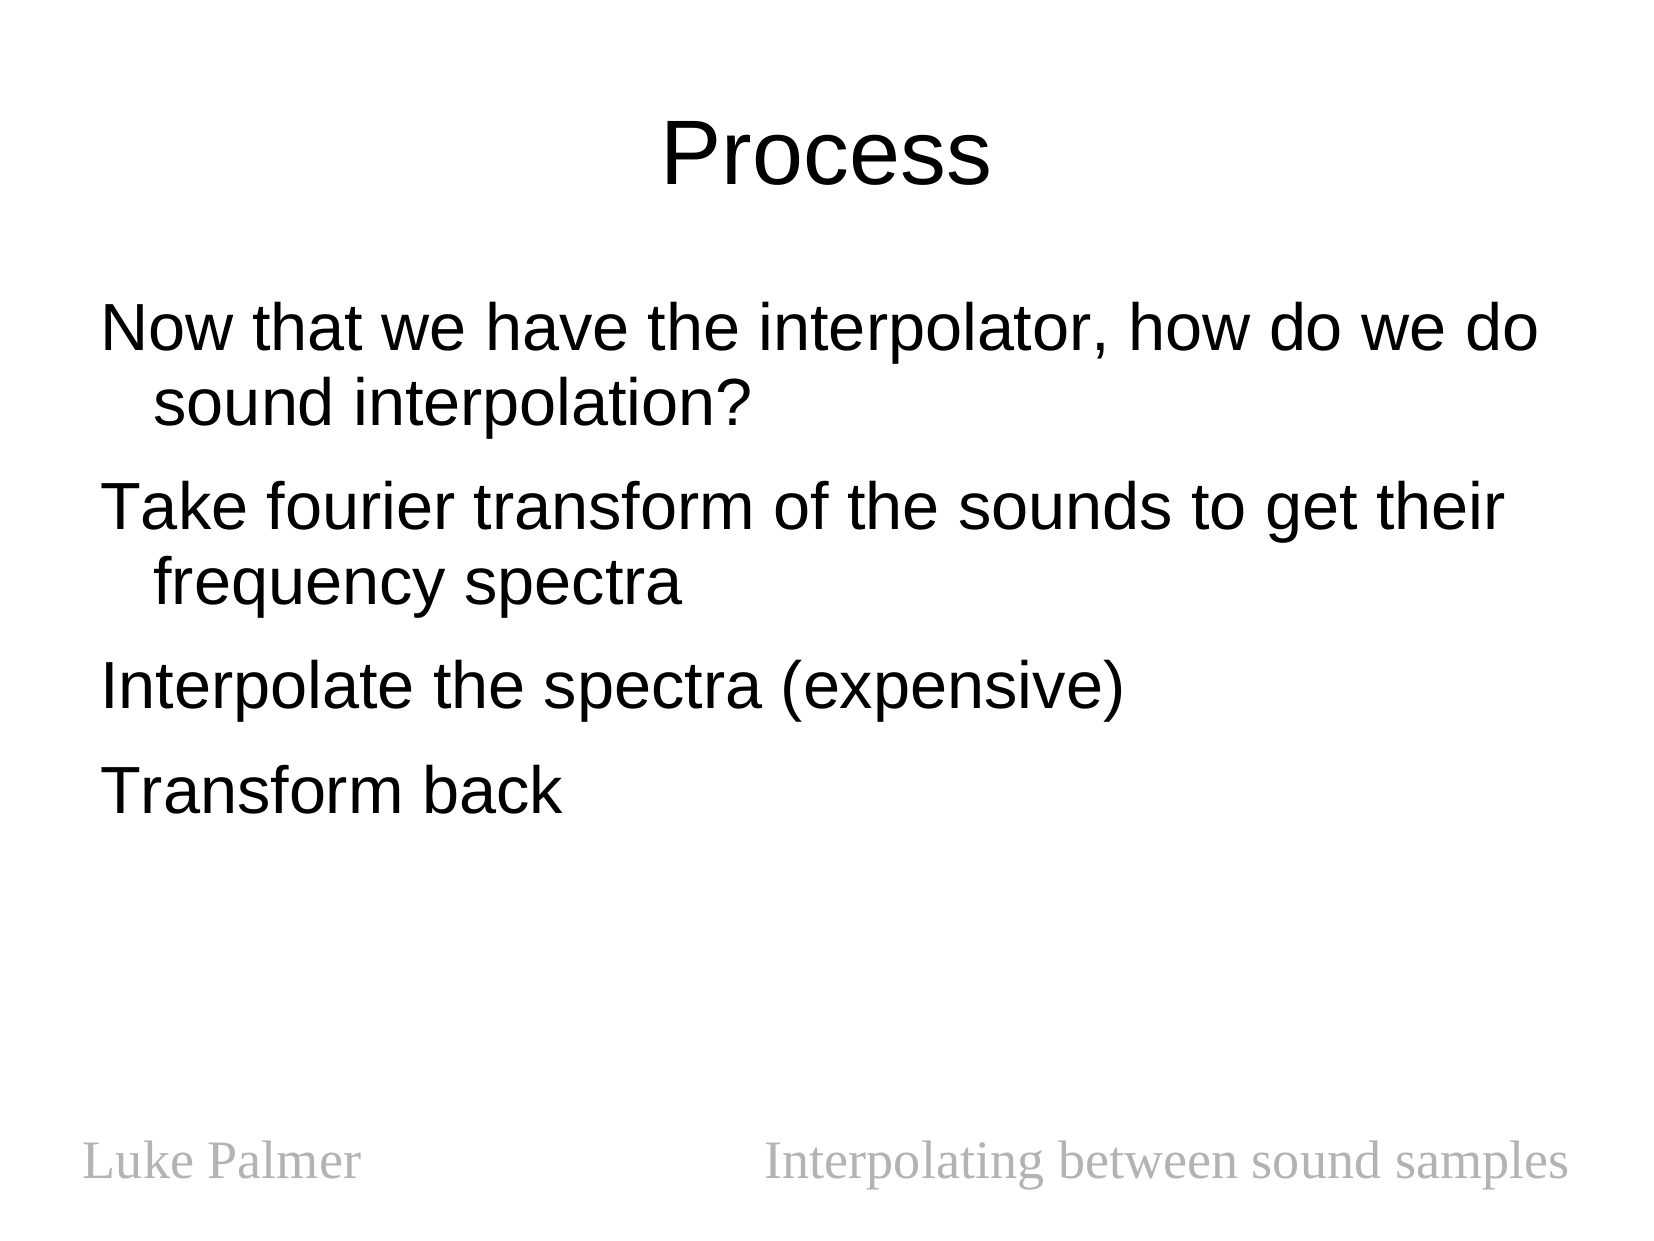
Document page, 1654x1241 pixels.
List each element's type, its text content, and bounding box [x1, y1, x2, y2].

title Process [82, 49, 1571, 257]
list Now that we have the interpolator, how do we do sound interpolation? Take fourier transform of the sounds to get their frequency spectra Interpolate the spectra (expensive) Transform back [82, 290, 1571, 1109]
